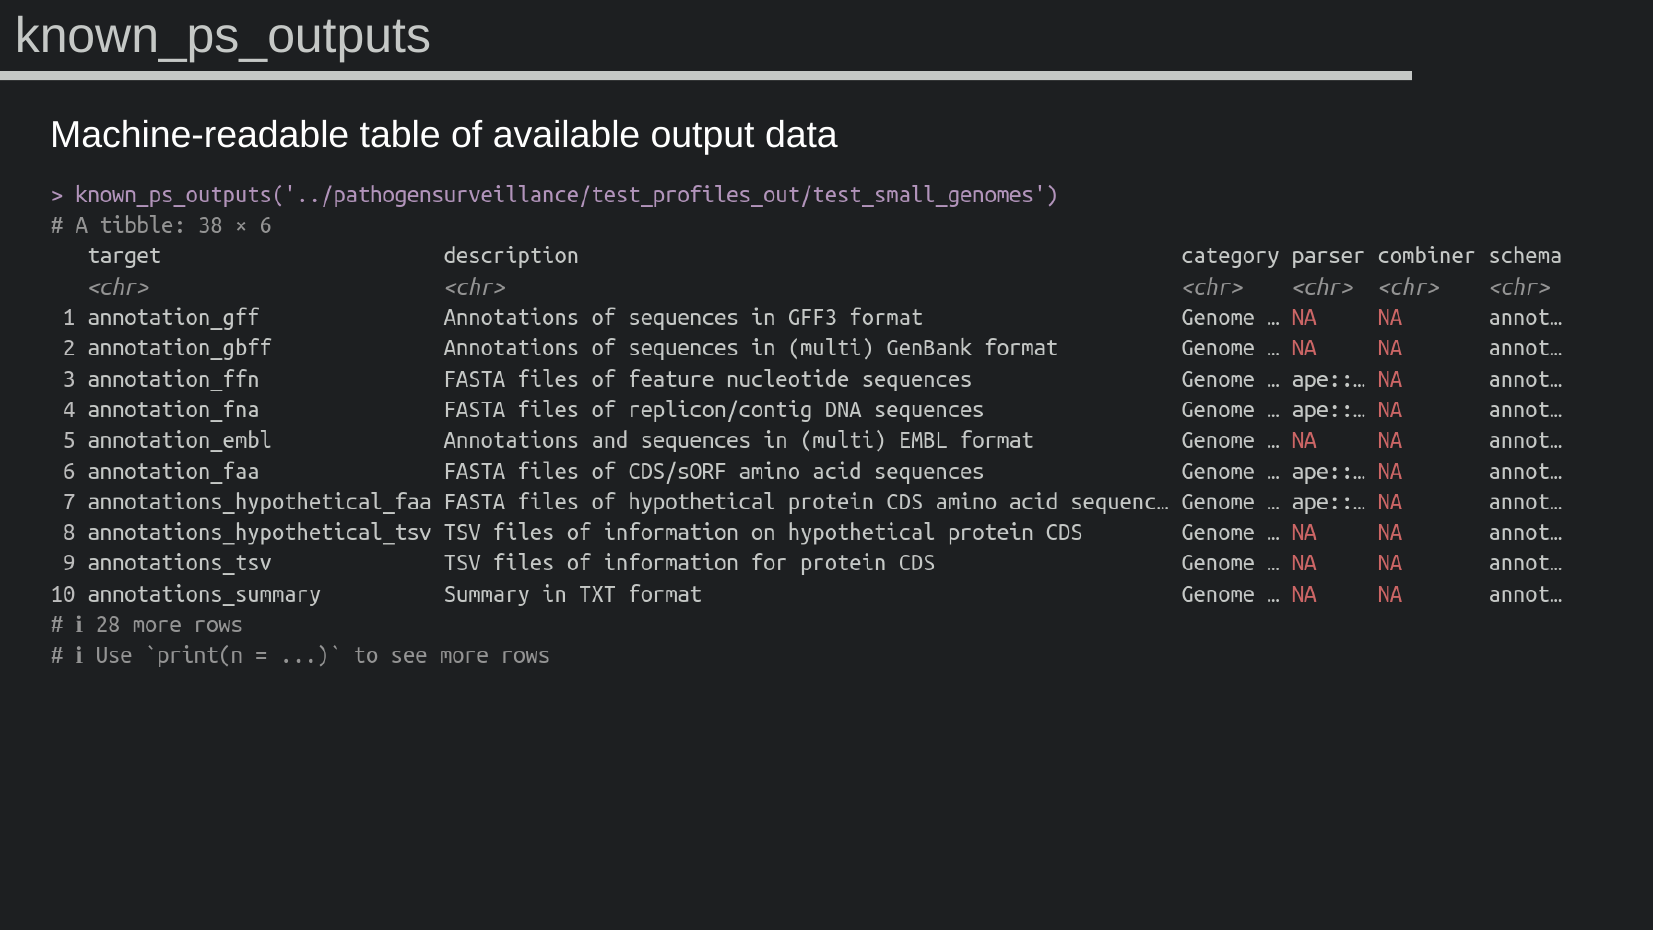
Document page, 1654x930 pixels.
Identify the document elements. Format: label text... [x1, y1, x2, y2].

text_box Machine-readable table of available output data [0, 106, 1576, 488]
picture [41, 488, 1576, 676]
text_box known_ps_outputs [0, 0, 1651, 76]
text_box [0, 76, 1412, 81]
